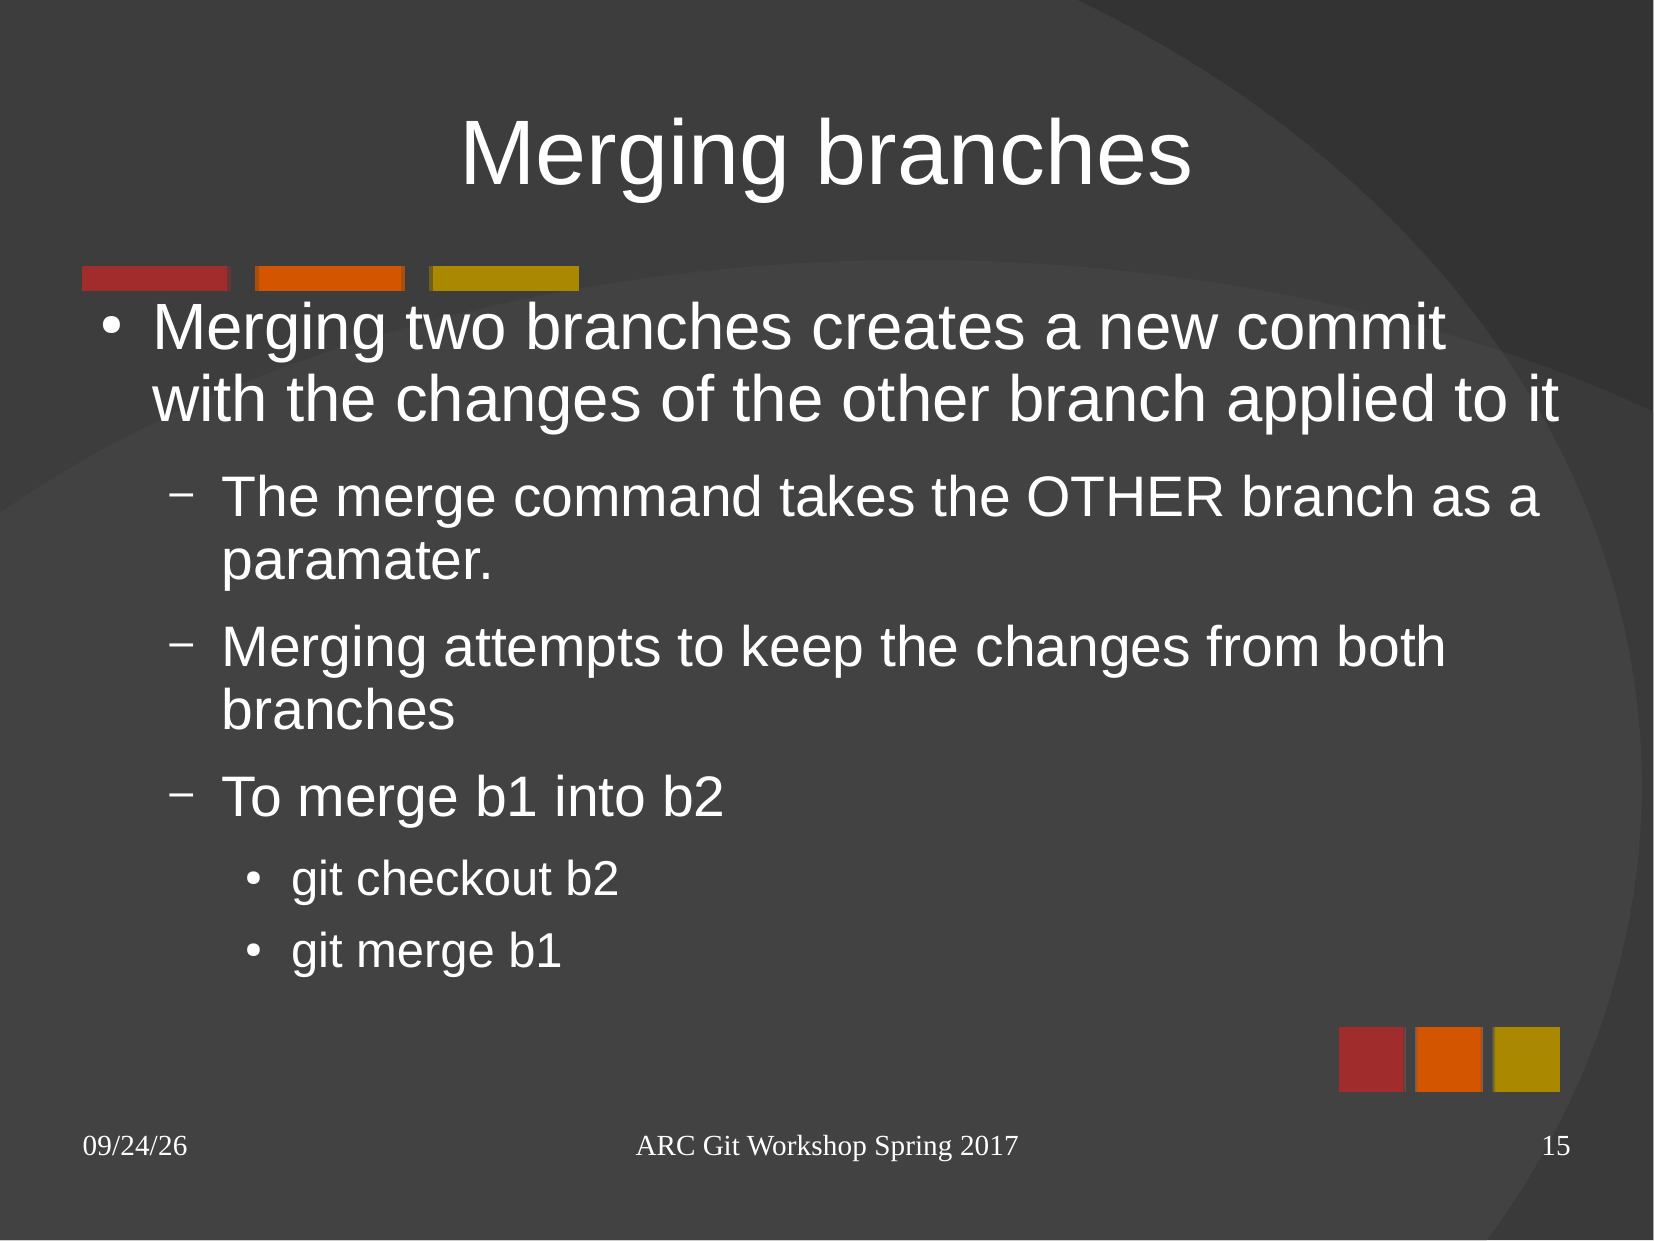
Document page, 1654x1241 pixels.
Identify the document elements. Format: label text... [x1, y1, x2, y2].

list Merging two branches creates a new commit with the changes of the other branch applied to it The merge command takes the OTHER branch as a paramater. Merging attempts to keep the changes from both branches To merge b1 into b2 git checkout b2 git merge b1 [82, 290, 1571, 1010]
picture [82, 266, 579, 290]
title Merging branches [82, 49, 1571, 257]
picture [1339, 1027, 1560, 1092]
